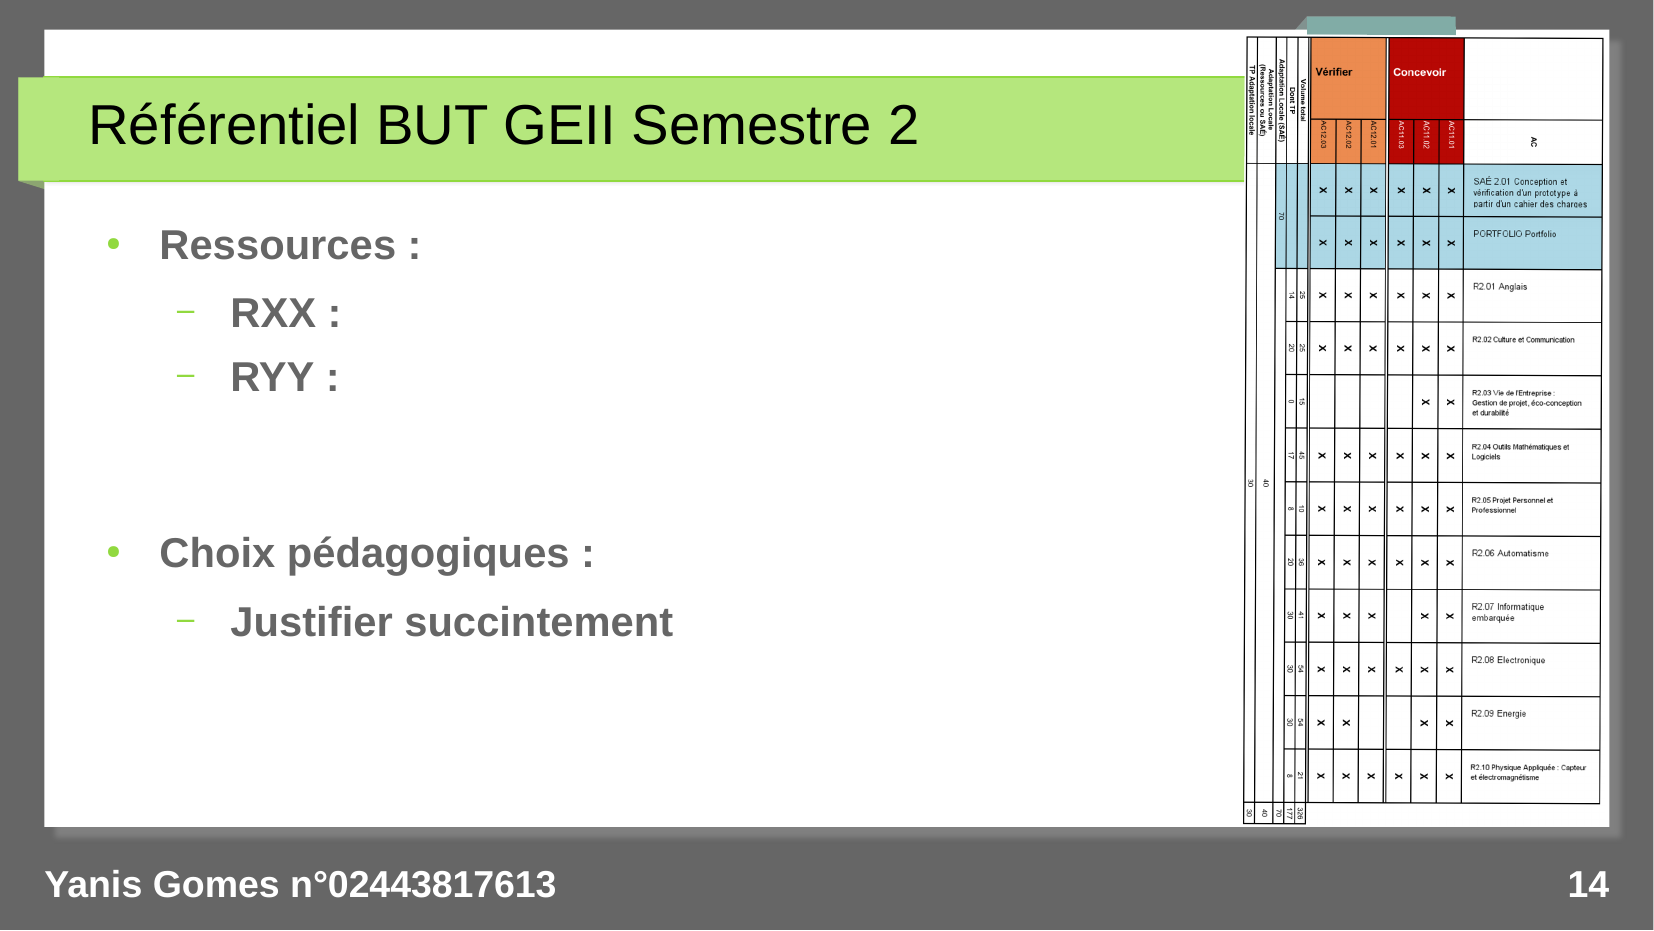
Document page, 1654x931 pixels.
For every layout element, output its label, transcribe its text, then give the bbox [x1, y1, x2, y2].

title Référentiel BUT GEII Semestre 2 [88, 73, 1244, 178]
list Choix pédagogiques : Justifier succintement [88, 529, 1243, 812]
picture [1241, 34, 1607, 827]
text_box Yanis Gomes n°02443817613 [29, 856, 680, 916]
text_box <numéro> [974, 856, 1625, 916]
list Ressources : RXX : RYY : [88, 221, 1244, 504]
